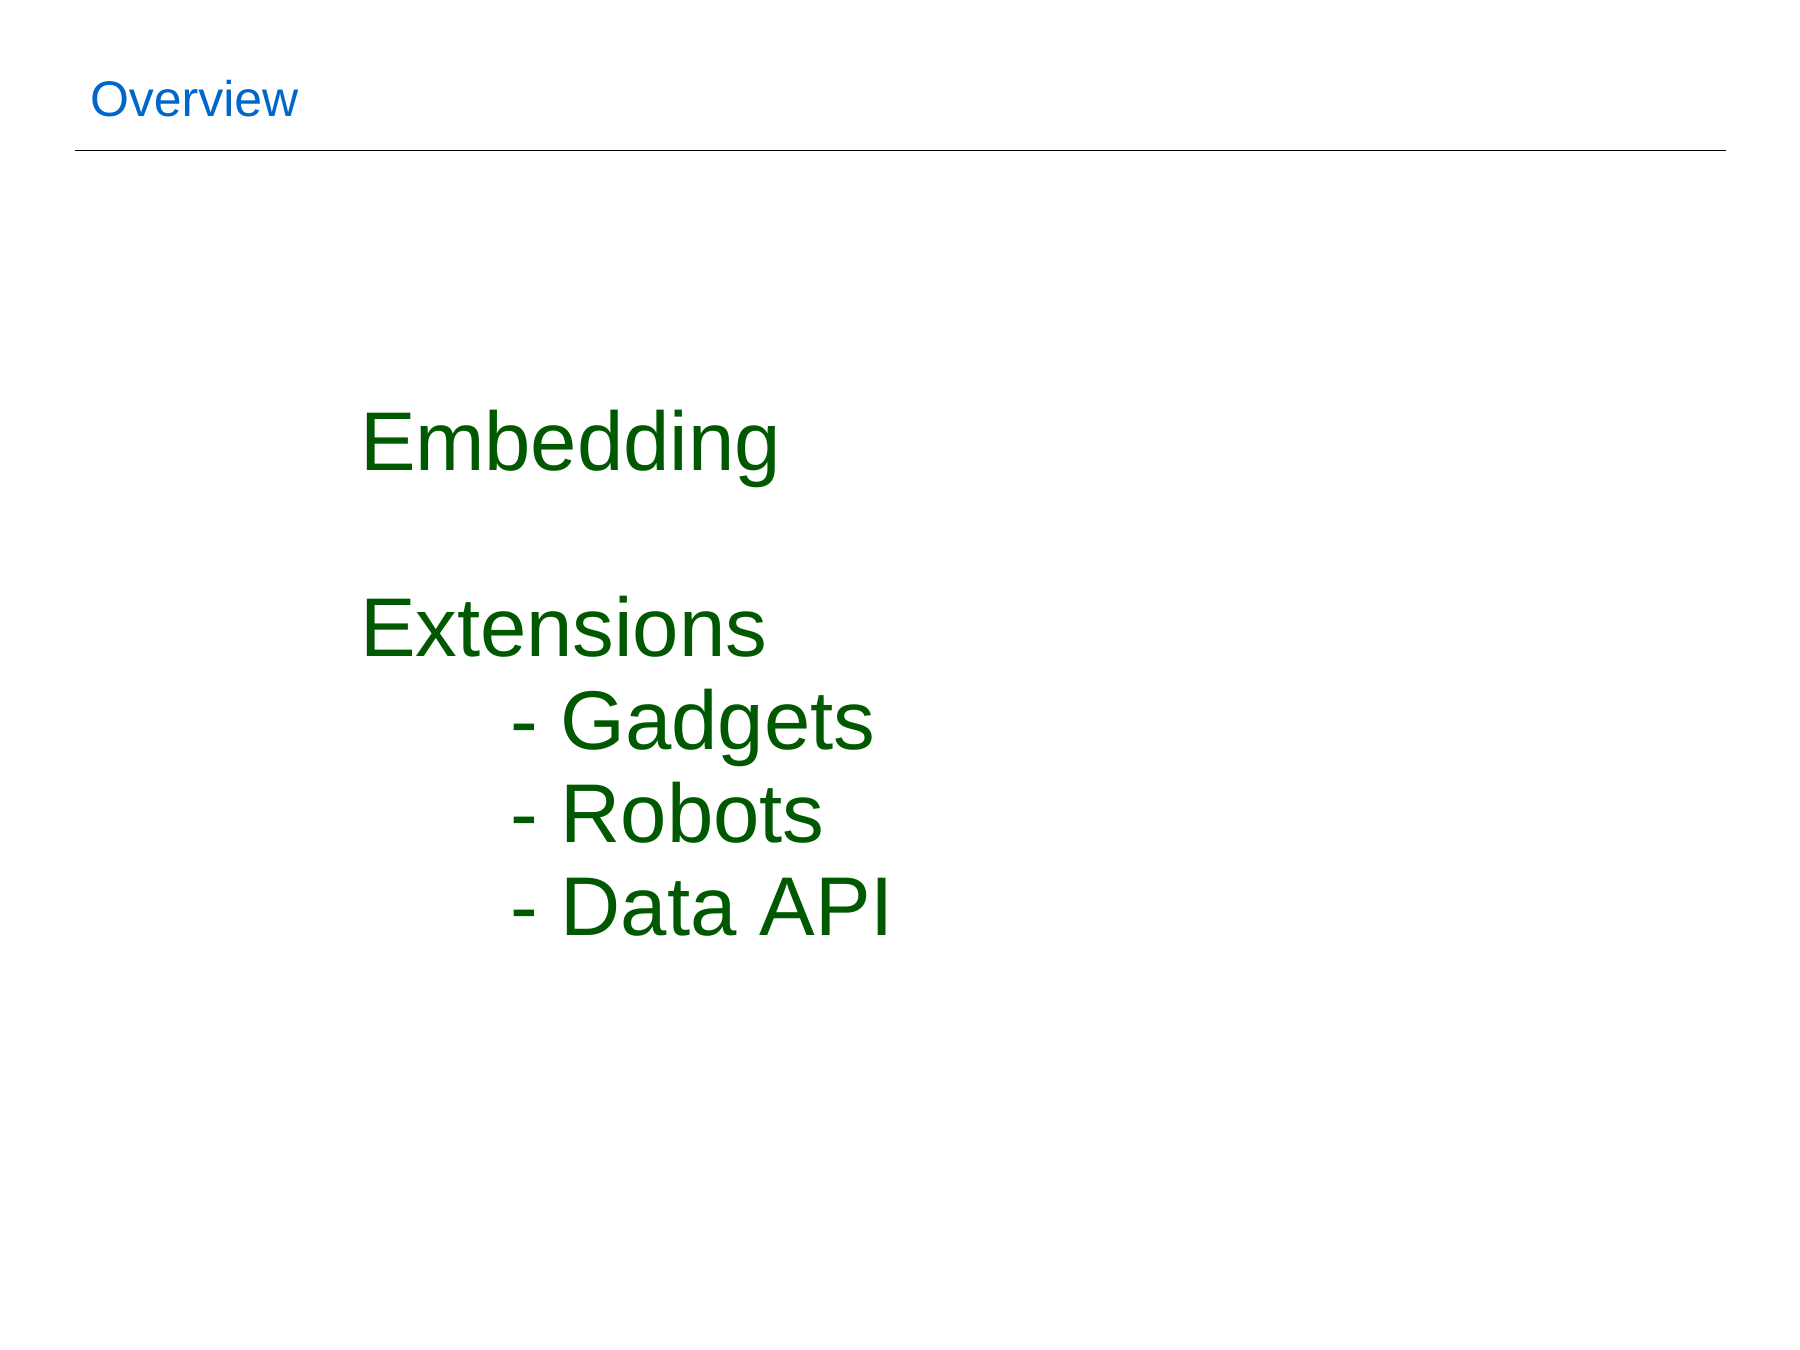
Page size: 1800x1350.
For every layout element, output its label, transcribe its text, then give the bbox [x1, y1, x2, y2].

subtitle Embedding Extensions - Gadgets - Robots - Data API [360, 269, 1710, 1081]
title Overview [90, 53, 1710, 149]
